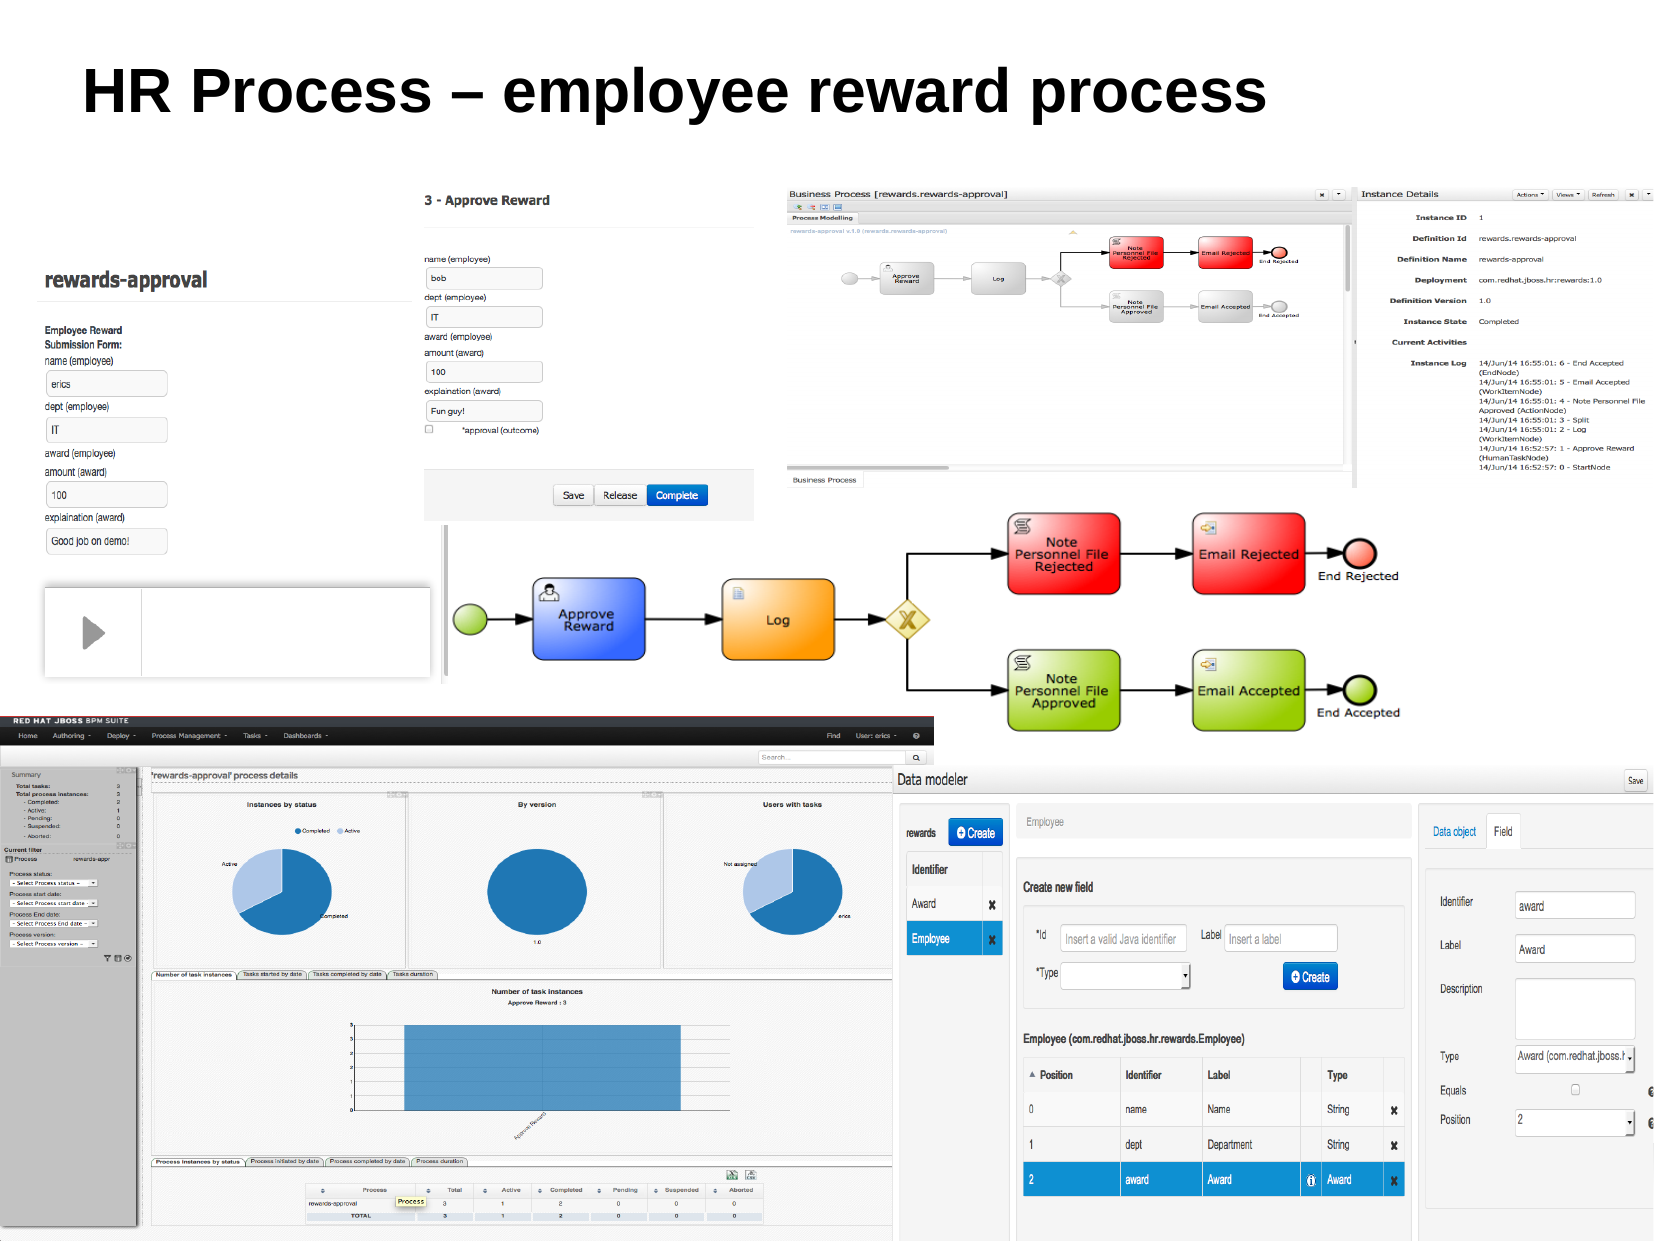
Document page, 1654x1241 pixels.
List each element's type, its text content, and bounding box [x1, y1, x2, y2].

picture [0, 187, 1654, 1241]
title HR Process – employee reward process [82, 8, 1613, 174]
